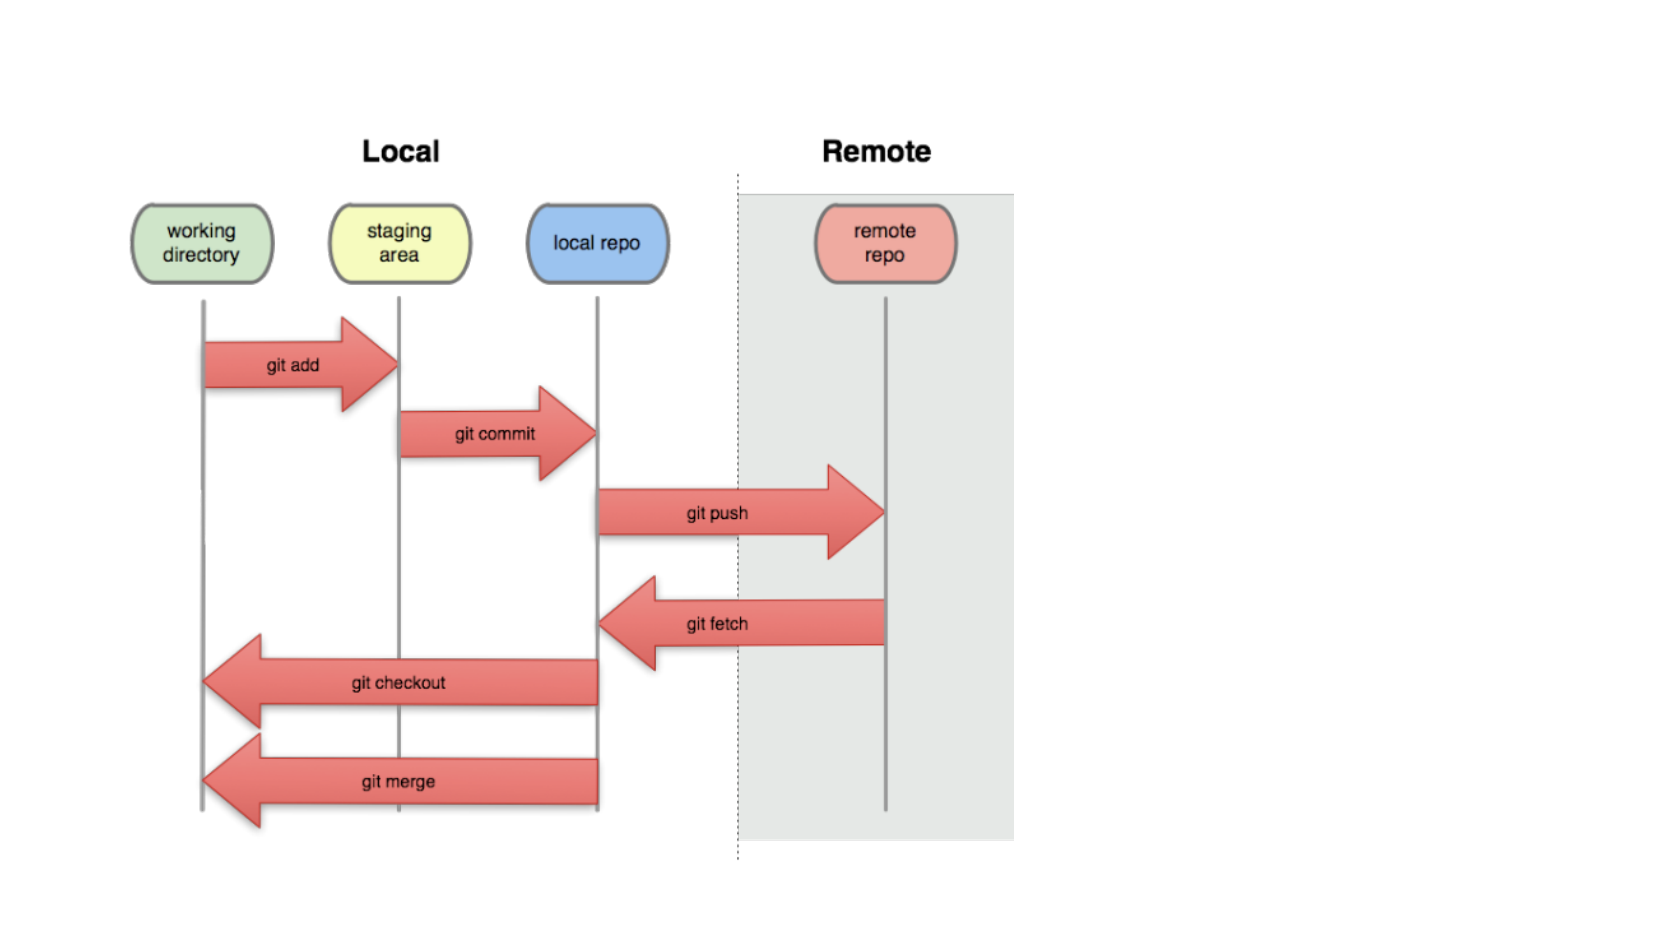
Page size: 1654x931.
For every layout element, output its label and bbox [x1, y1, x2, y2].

picture [127, 133, 1014, 861]
